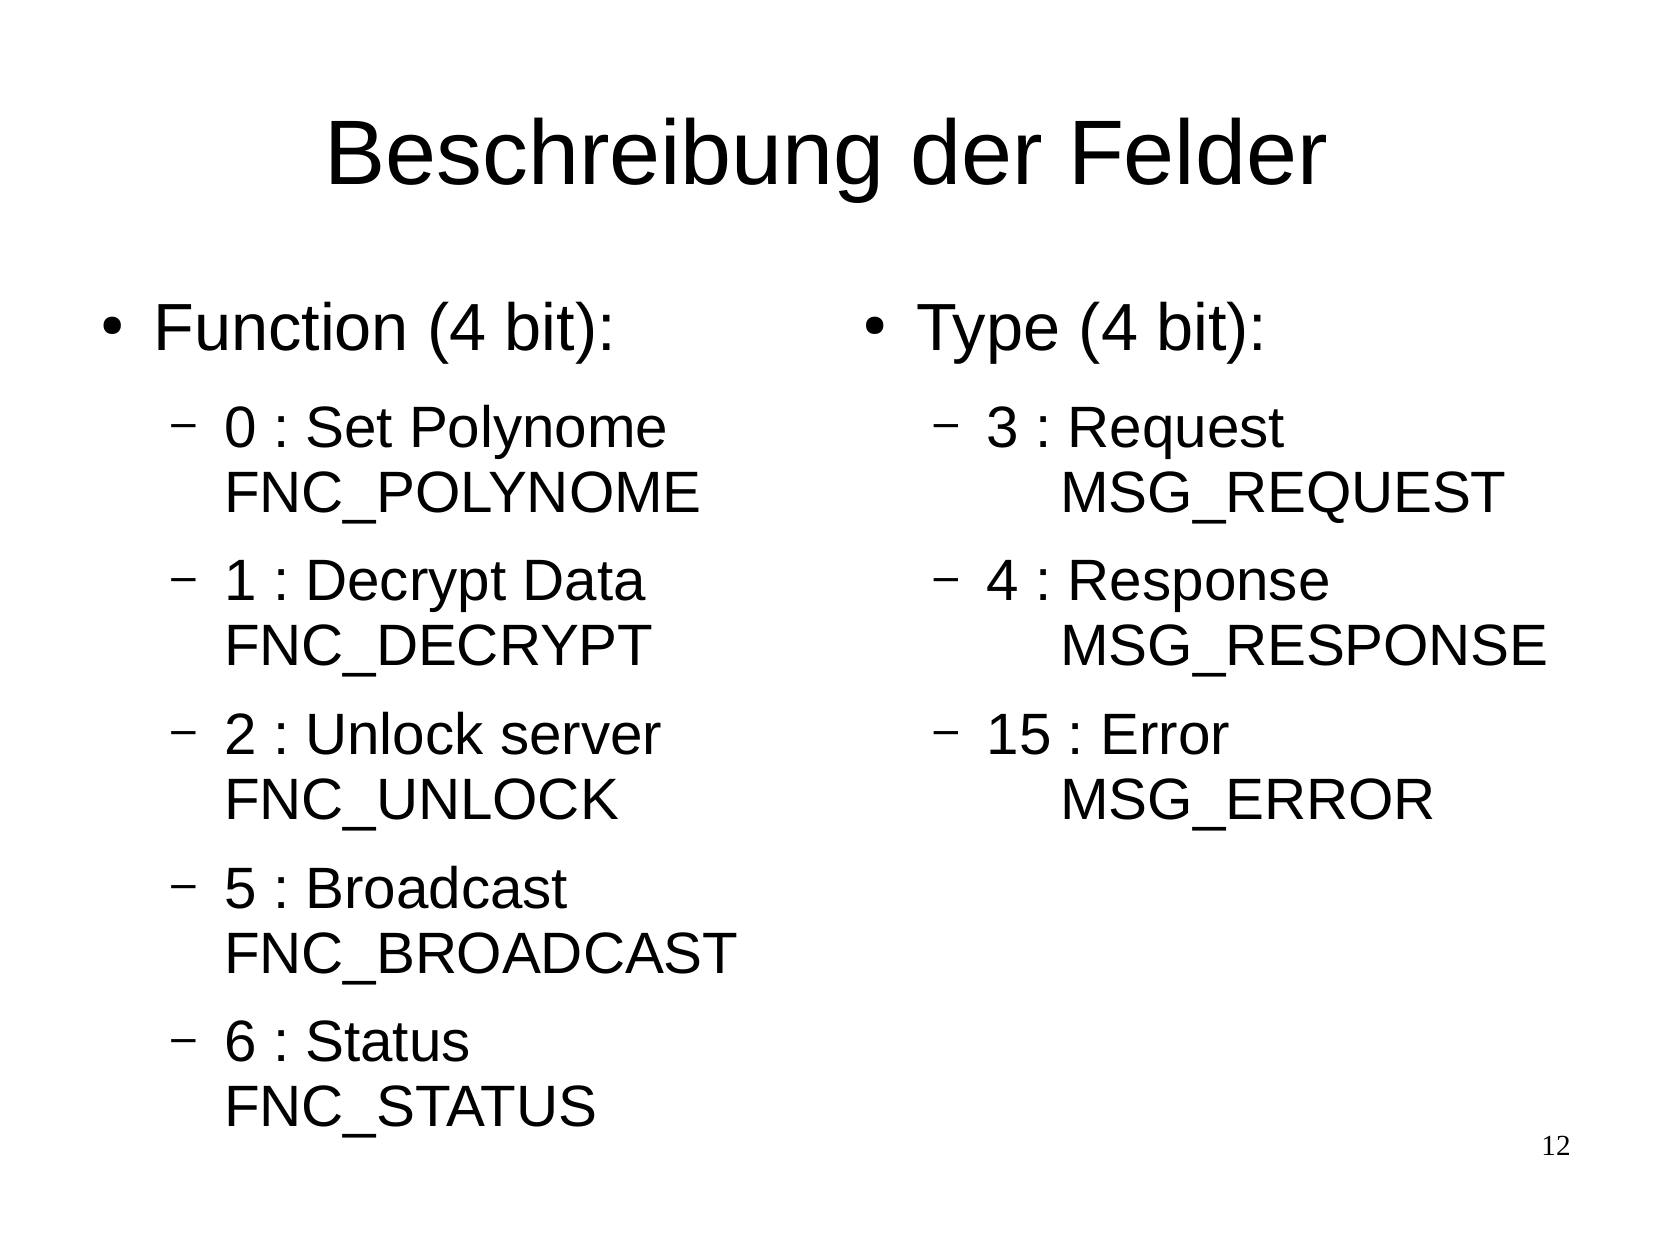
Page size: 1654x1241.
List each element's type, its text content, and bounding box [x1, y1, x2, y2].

title Beschreibung der Felder [82, 49, 1571, 257]
list Type (4 bit): 3 : Request MSG_REQUEST 4 : Response MSG_RESPONSE 15 : Error MSG_ERROR [845, 290, 1572, 1109]
list Function (4 bit): 0 : Set Polynome FNC_POLYNOME 1 : Decrypt Data FNC_DECRYPT 2 : Unlock server FNC_UNLOCK 5 : Broadcast FNC_BROADCAST 6 : Status FNC_STATUS [82, 290, 809, 1142]
